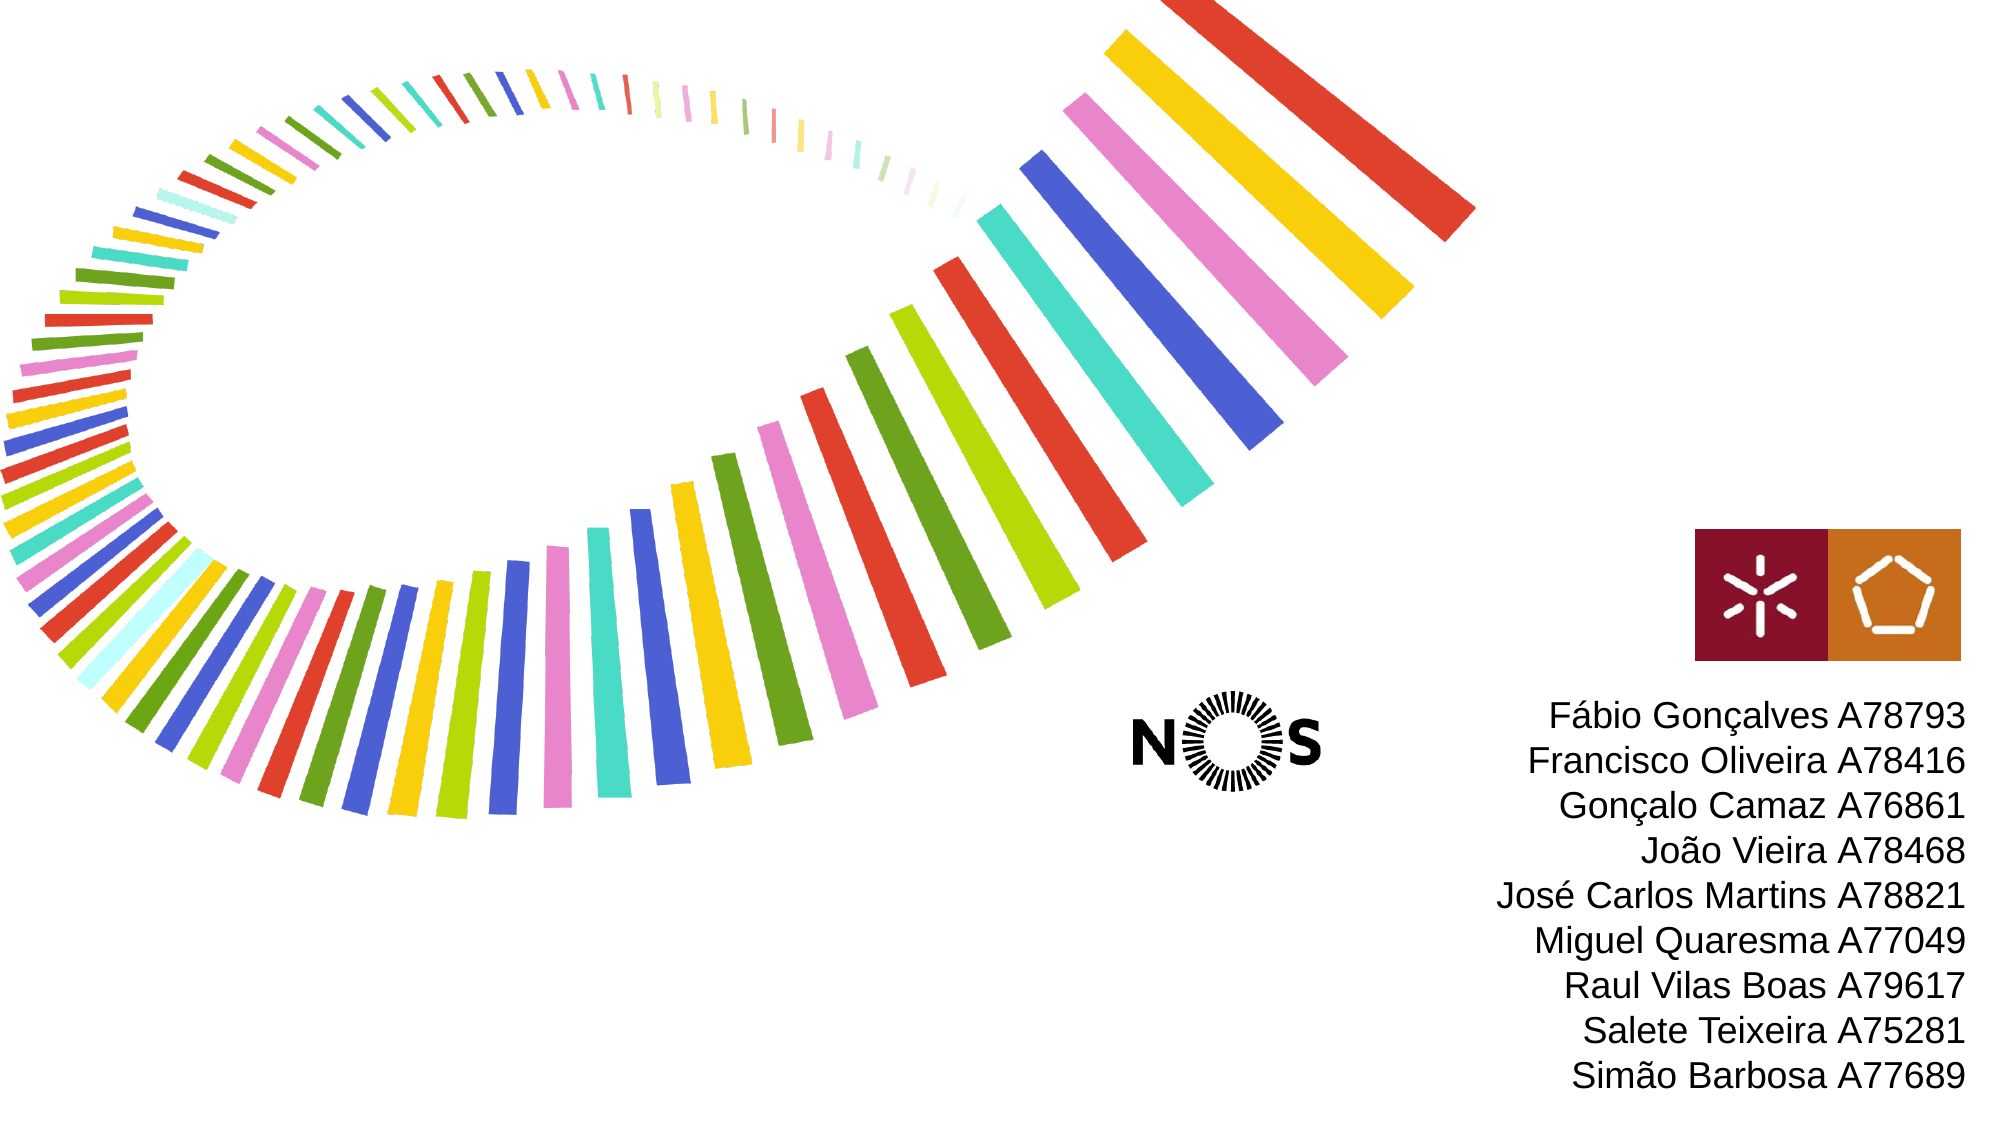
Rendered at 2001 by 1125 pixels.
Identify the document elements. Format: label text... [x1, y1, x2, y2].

picture [1695, 529, 1961, 661]
picture [0, 0, 1476, 875]
text_box Fábio Gonçalves A78793 Francisco Oliveira A78416 Gonçalo Camaz A76861 João Vieira A78468 José Carlos Martins A78821 Miguel Quaresma A77049 Raul Vilas Boas A79617 Salete Teixeira A75281 Simão Barbosa A77689 [1439, 683, 1982, 1108]
